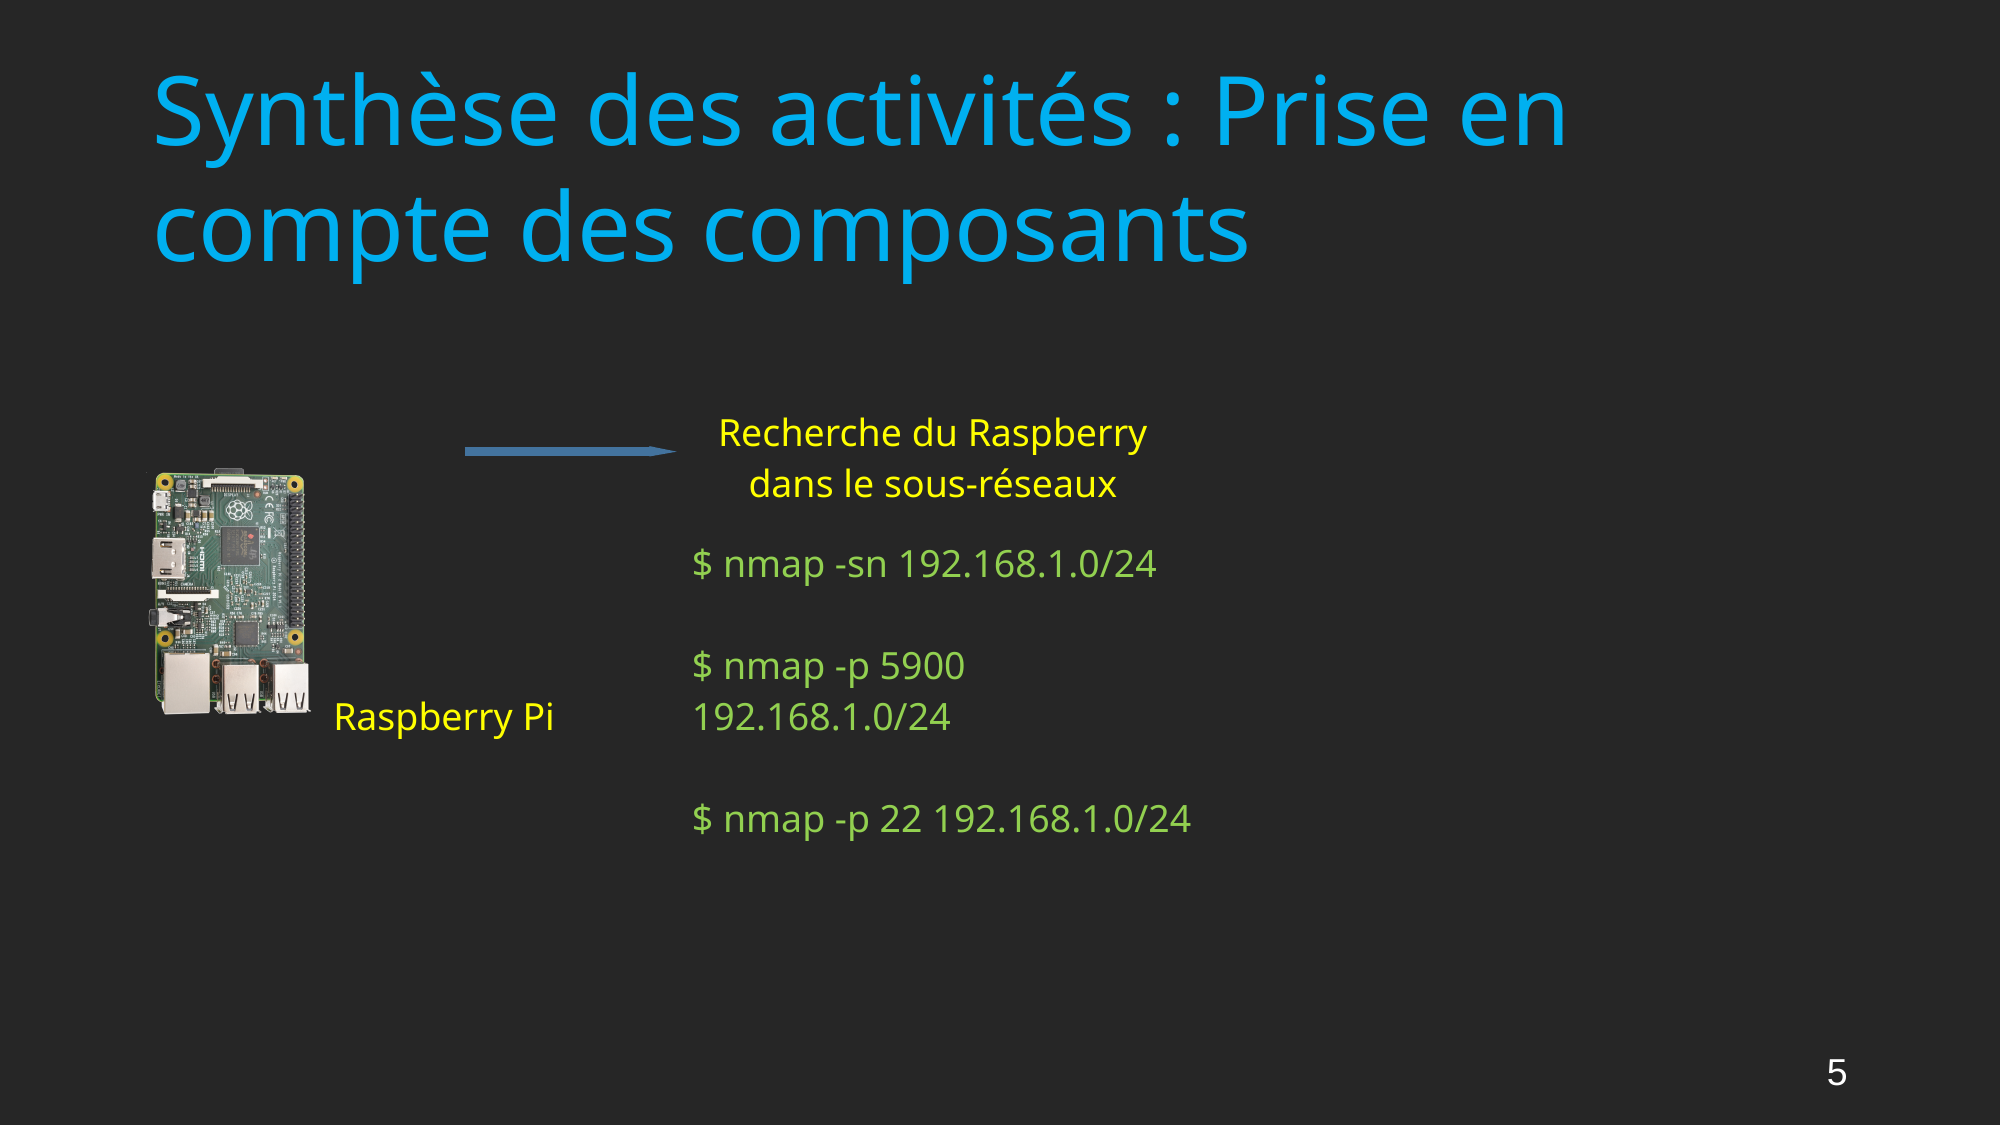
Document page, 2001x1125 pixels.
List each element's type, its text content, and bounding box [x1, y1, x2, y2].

title Synthèse des activités : Prise en compte des composants [137, 59, 1863, 278]
text_box [1412, 1042, 1863, 1103]
text_box Raspberry Pi [299, 682, 590, 743]
text_box Recherche du Raspberry dans le sous-réseaux [676, 398, 1190, 504]
picture [146, 464, 314, 718]
text_box $ nmap -sn 192.168.1.0/24 $ nmap -p 5900 192.168.1.0/24 $ nmap -p 22 192.168.1.0/24 [676, 530, 1238, 771]
